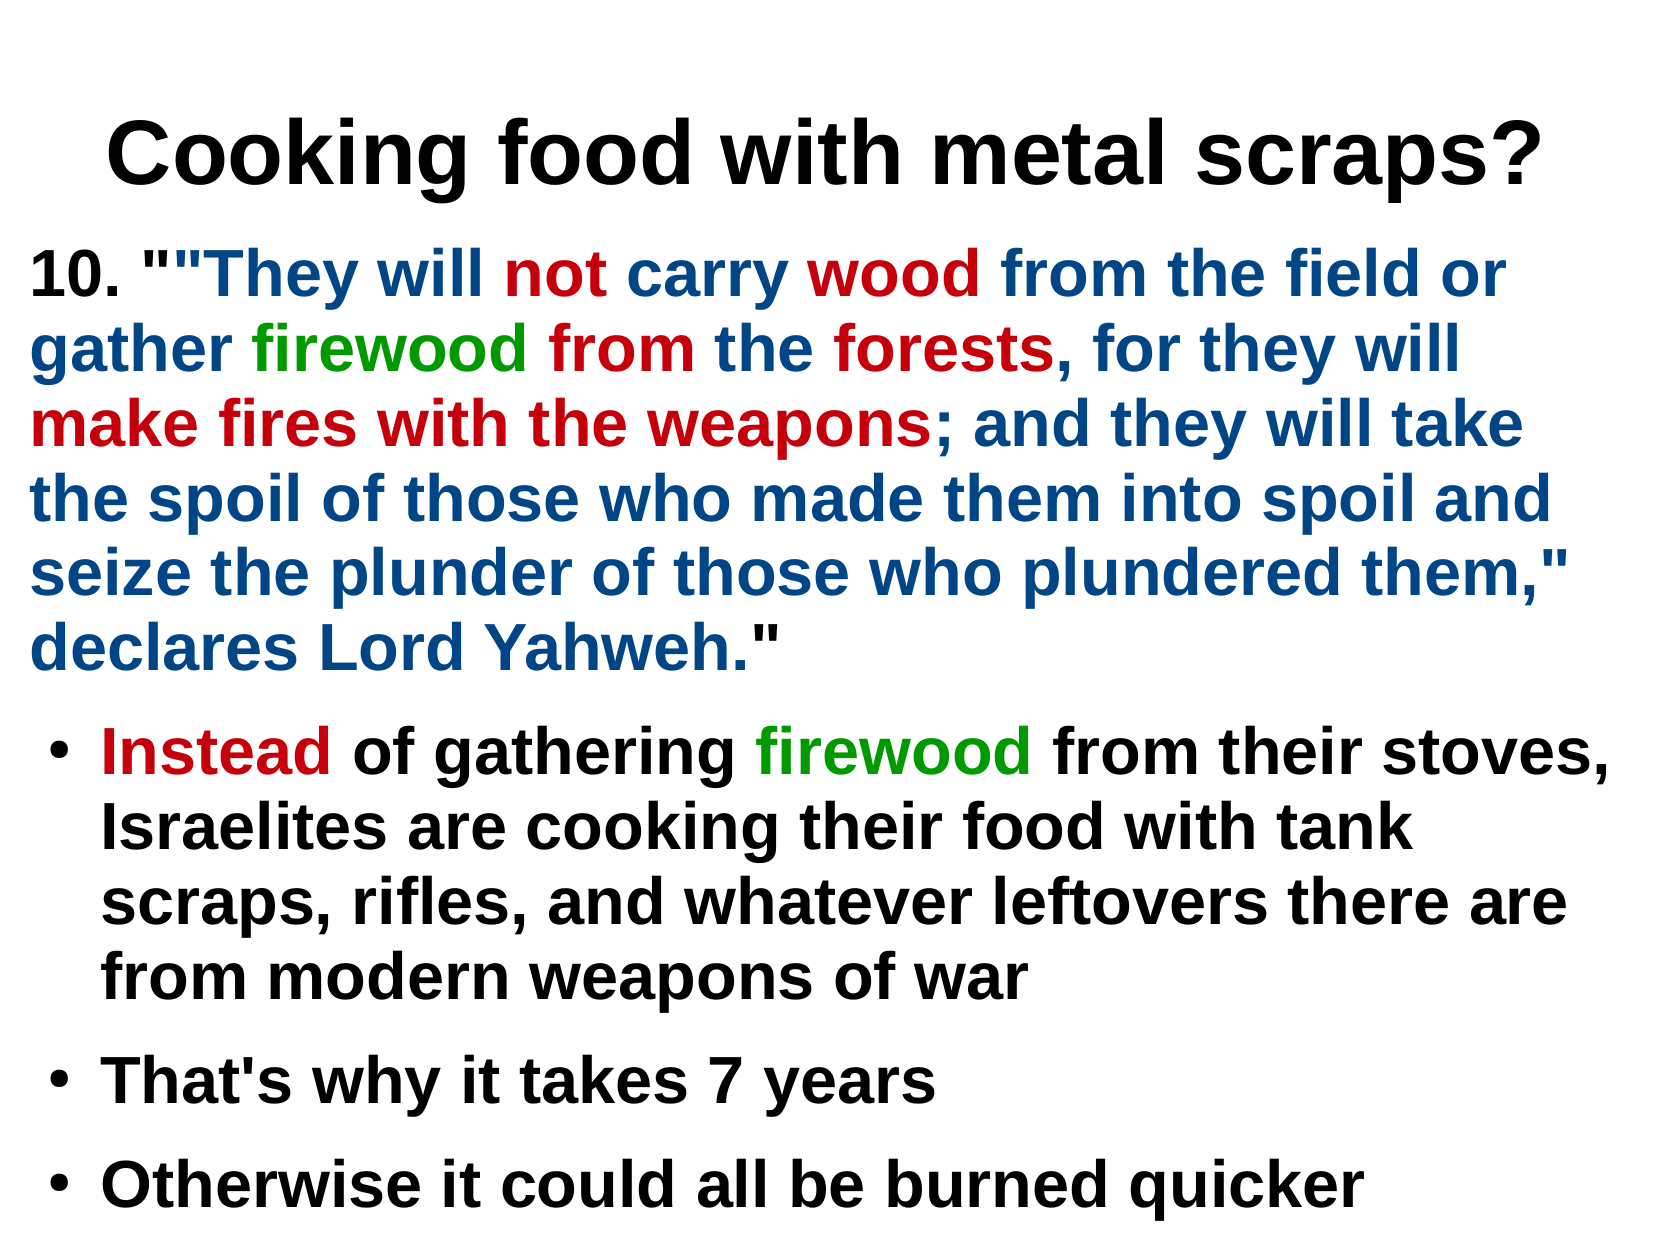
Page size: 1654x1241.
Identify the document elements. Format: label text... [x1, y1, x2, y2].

title Cooking food with metal scraps? [82, 49, 1571, 236]
list 10. ""They will not carry wood from the field or gather firewood from the forests, for they will make fires with the weapons; and they will take the spoil of those who made them into spoil and seize the plunder of those who plundered them," declares Lord Yahweh." Instead of gathering firewood from their stoves, Israelites are cooking their food with tank scraps, rifles, and whatever leftovers there are from modern weapons of war That's why it takes 7 years Otherwise it could all be burned quicker [29, 236, 1625, 1241]
